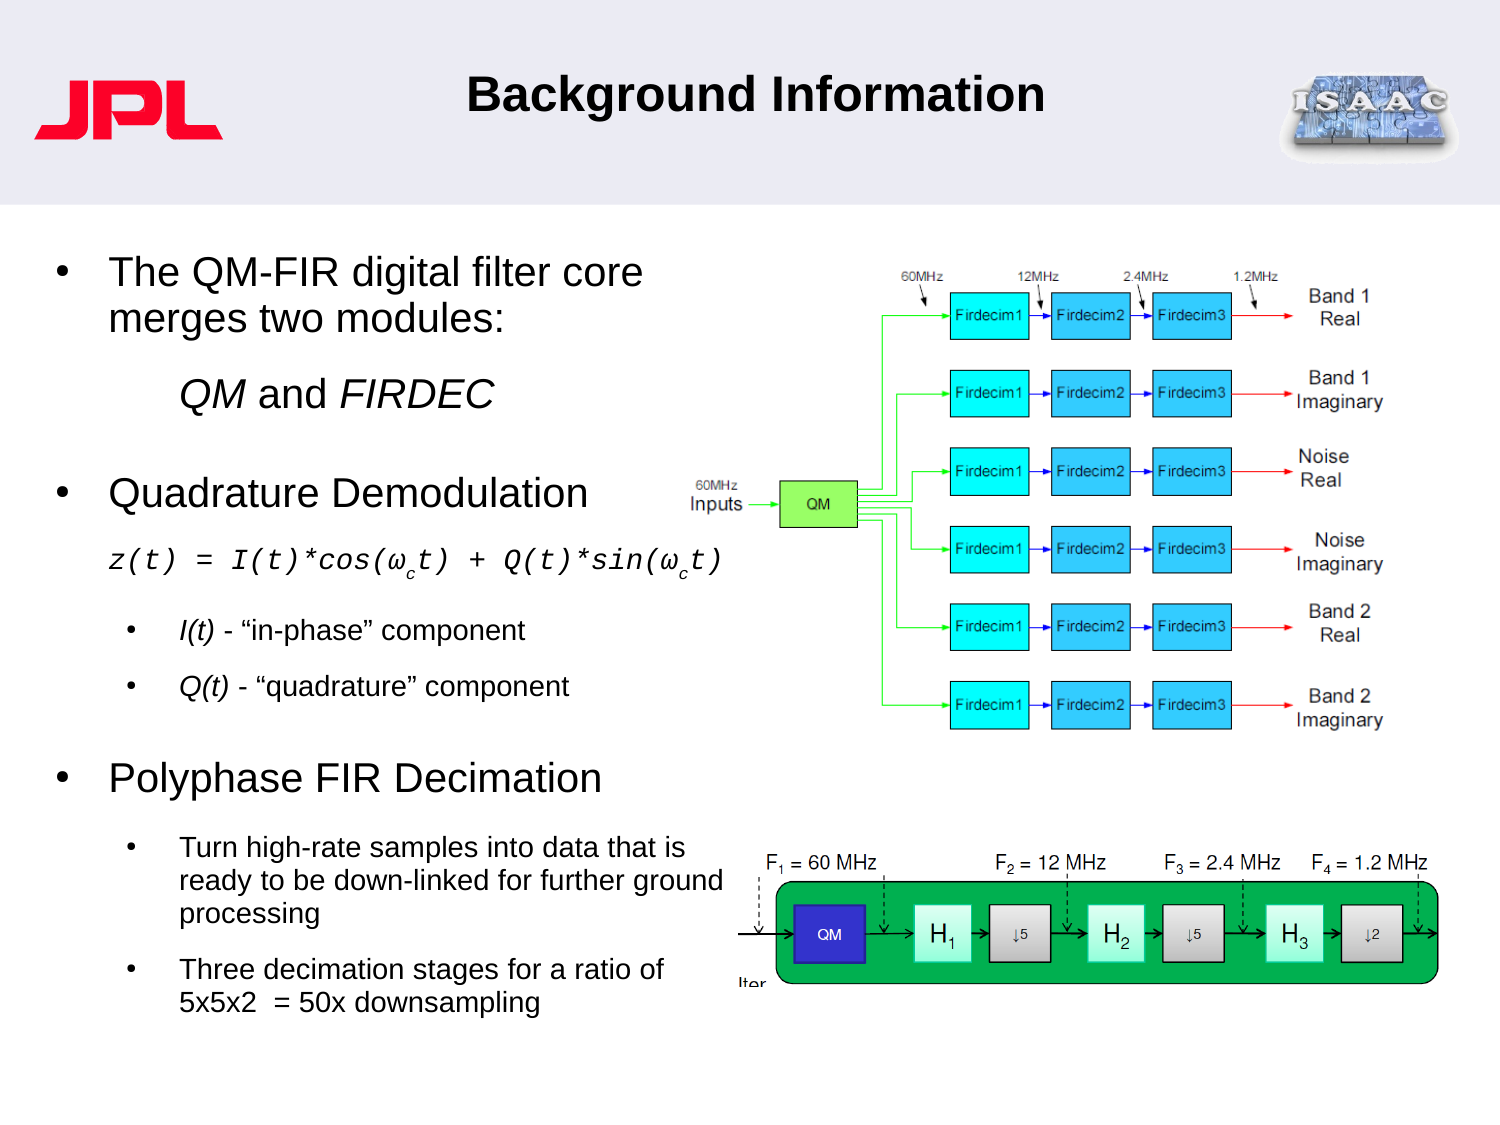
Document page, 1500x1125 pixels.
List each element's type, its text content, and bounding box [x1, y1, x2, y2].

list The QM-FIR digital filter core merges two modules: QM and FIRDEC Quadrature Demodulation z(t) = I(t)*cos(ωct) + Q(t)*sin(ωct) I(t) - “in-phase” component Q(t) - “quadrature” component Polyphase FIR Decimation Turn high-rate samples into data that is ready to be down-linked for further ground processing Three decimation stages for a ratio of 5x5x2 = 50x downsampling [37, 248, 739, 1025]
title Background Information [225, 0, 1288, 188]
picture [738, 852, 1440, 987]
picture [1288, 49, 1463, 168]
picture [739, 261, 1410, 734]
